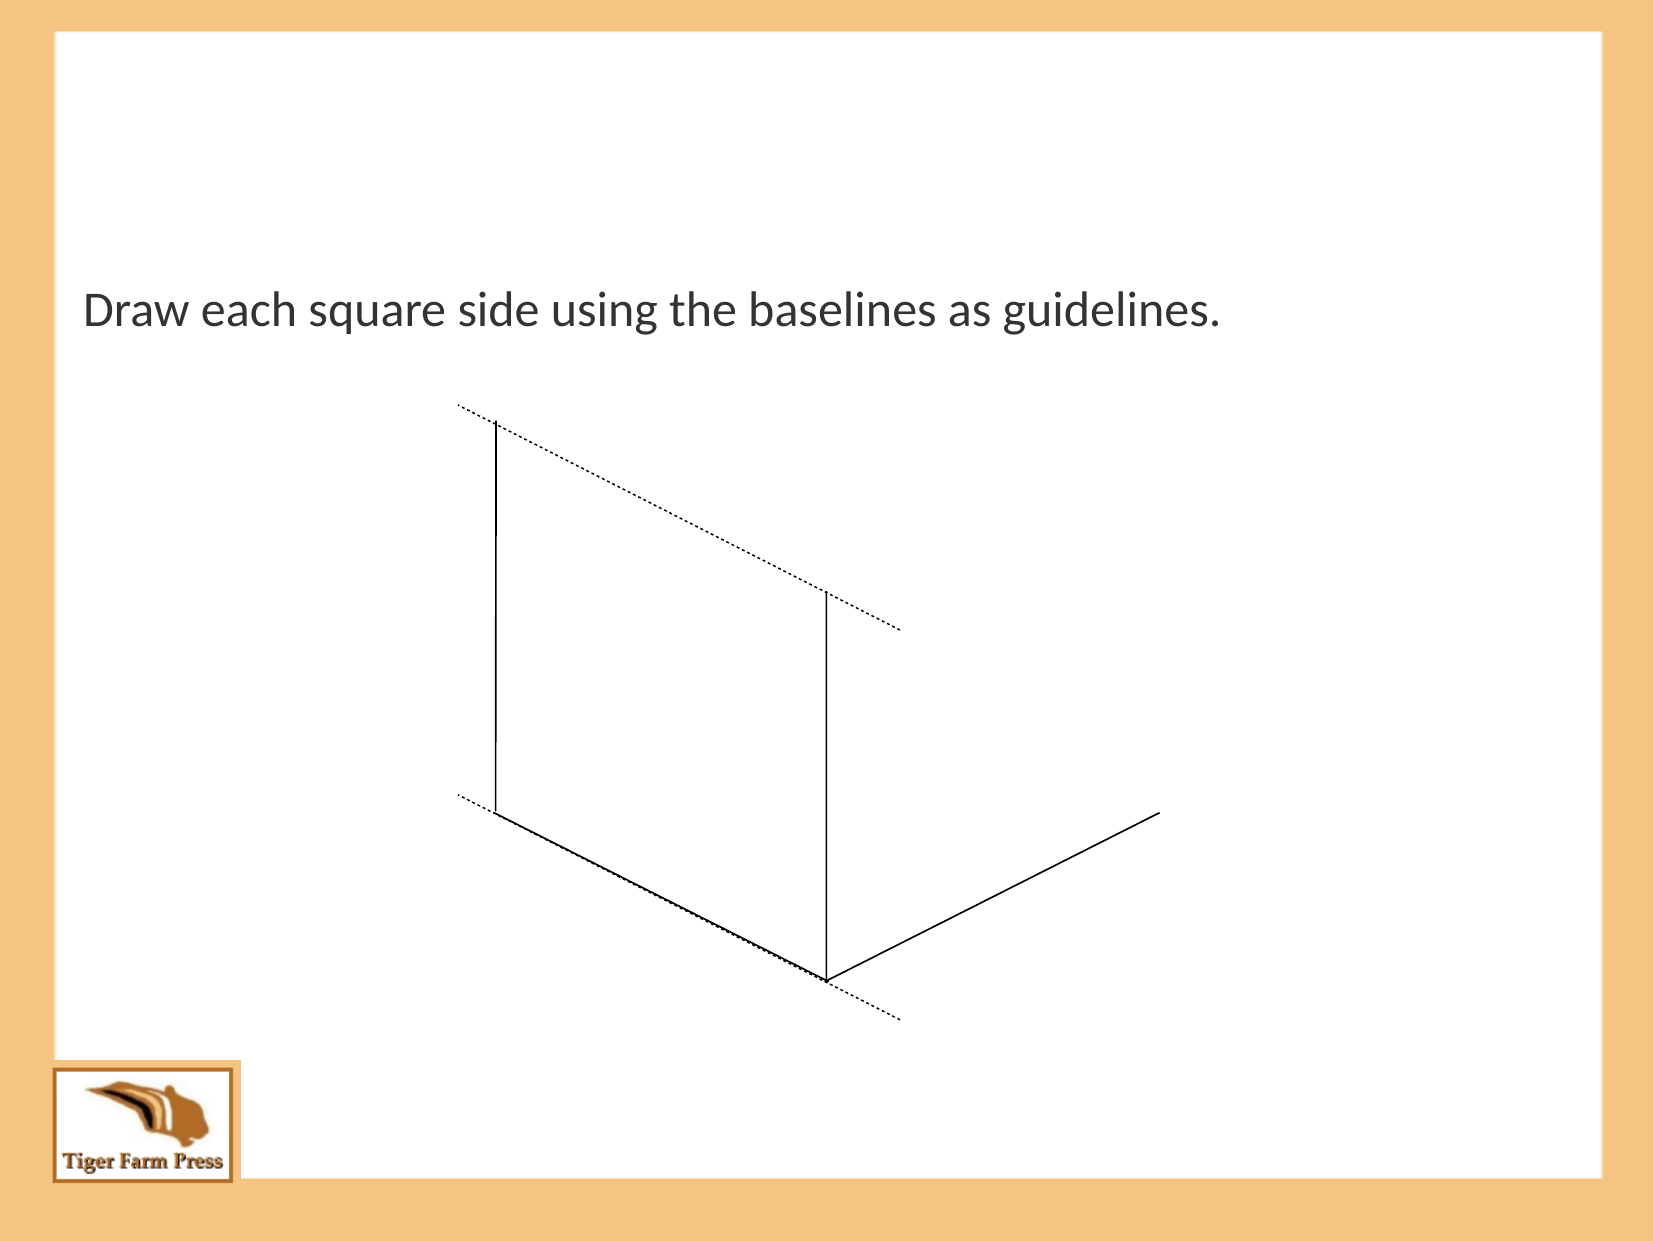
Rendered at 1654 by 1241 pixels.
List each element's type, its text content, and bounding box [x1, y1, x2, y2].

picture [0, 0, 1654, 1241]
list Draw each square side using the baselines as guidelines. [83, 290, 1572, 1109]
